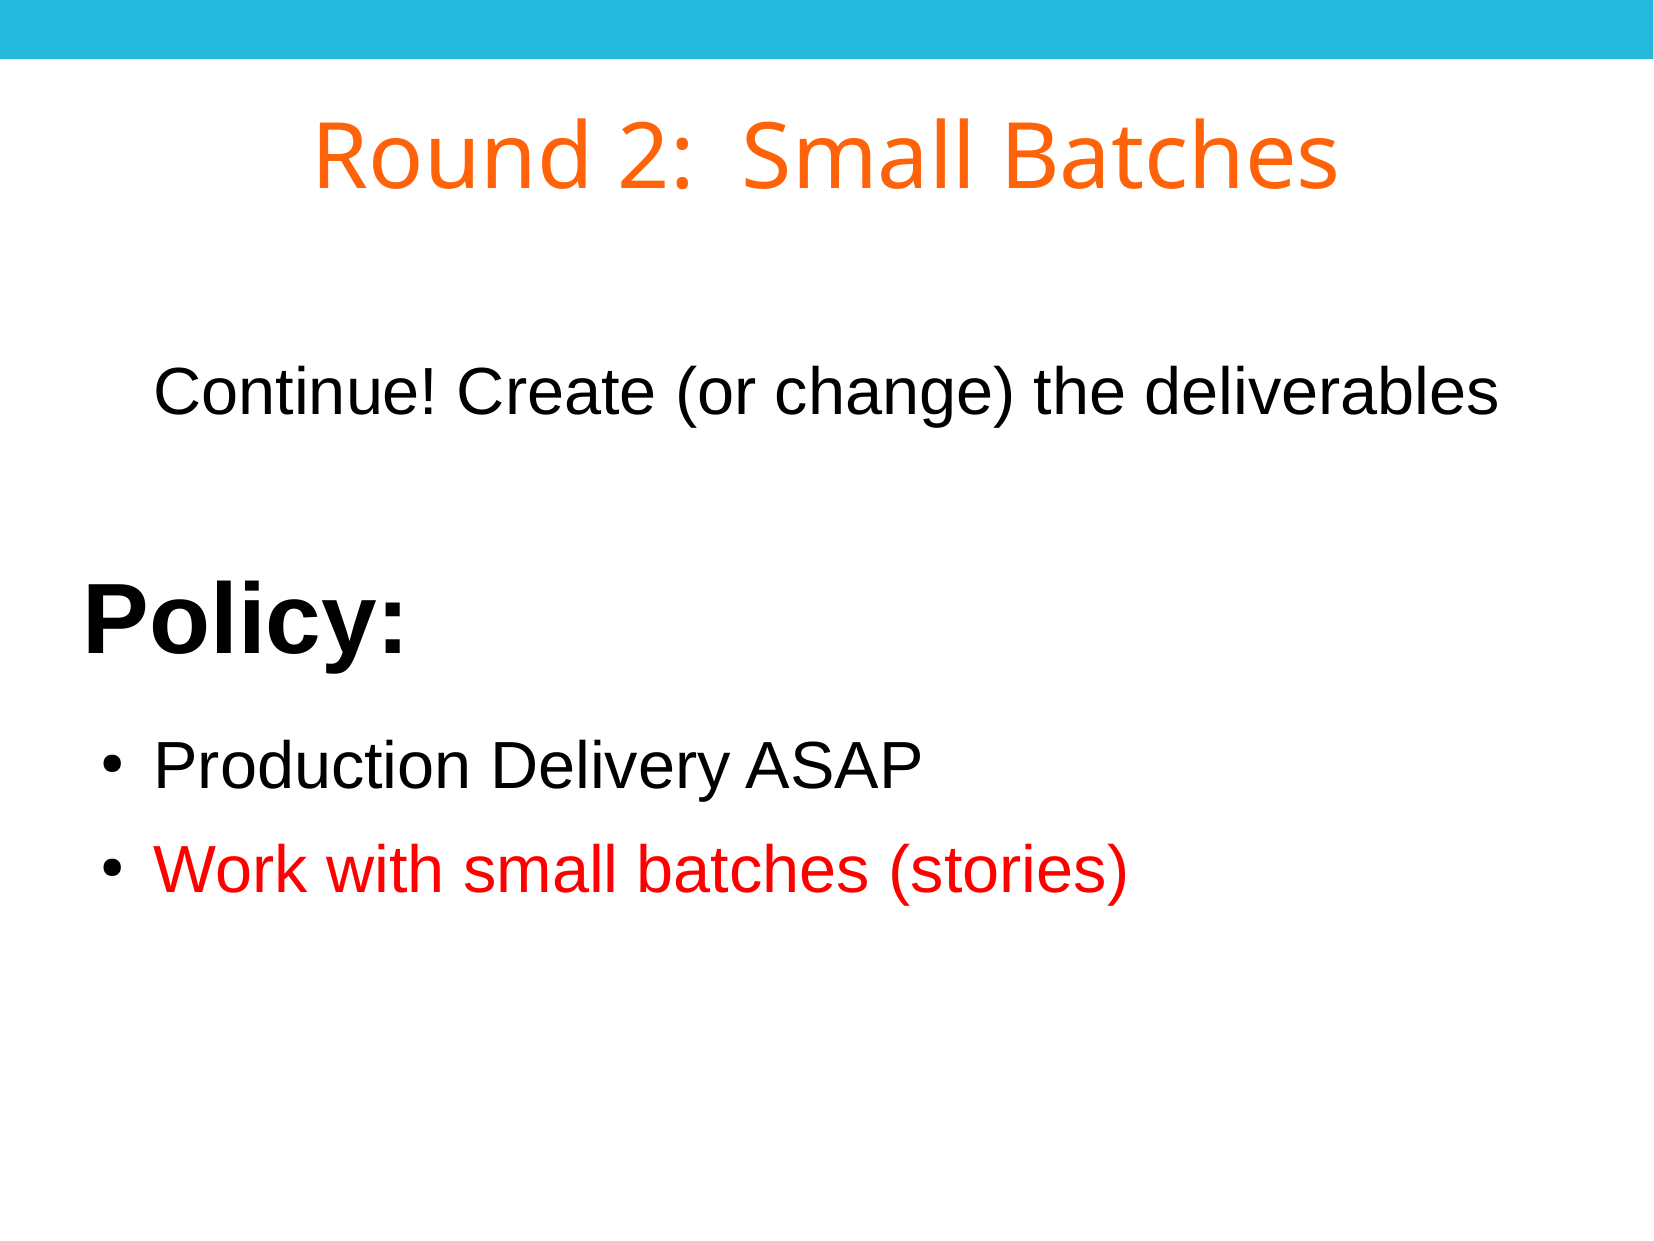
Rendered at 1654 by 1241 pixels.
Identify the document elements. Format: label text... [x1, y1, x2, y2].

list Continue! Create (or change) the deliverables Policy: Production Delivery ASAP Work with small batches (stories) [82, 354, 1571, 1182]
title Round 2: Small Batches [82, 49, 1571, 257]
